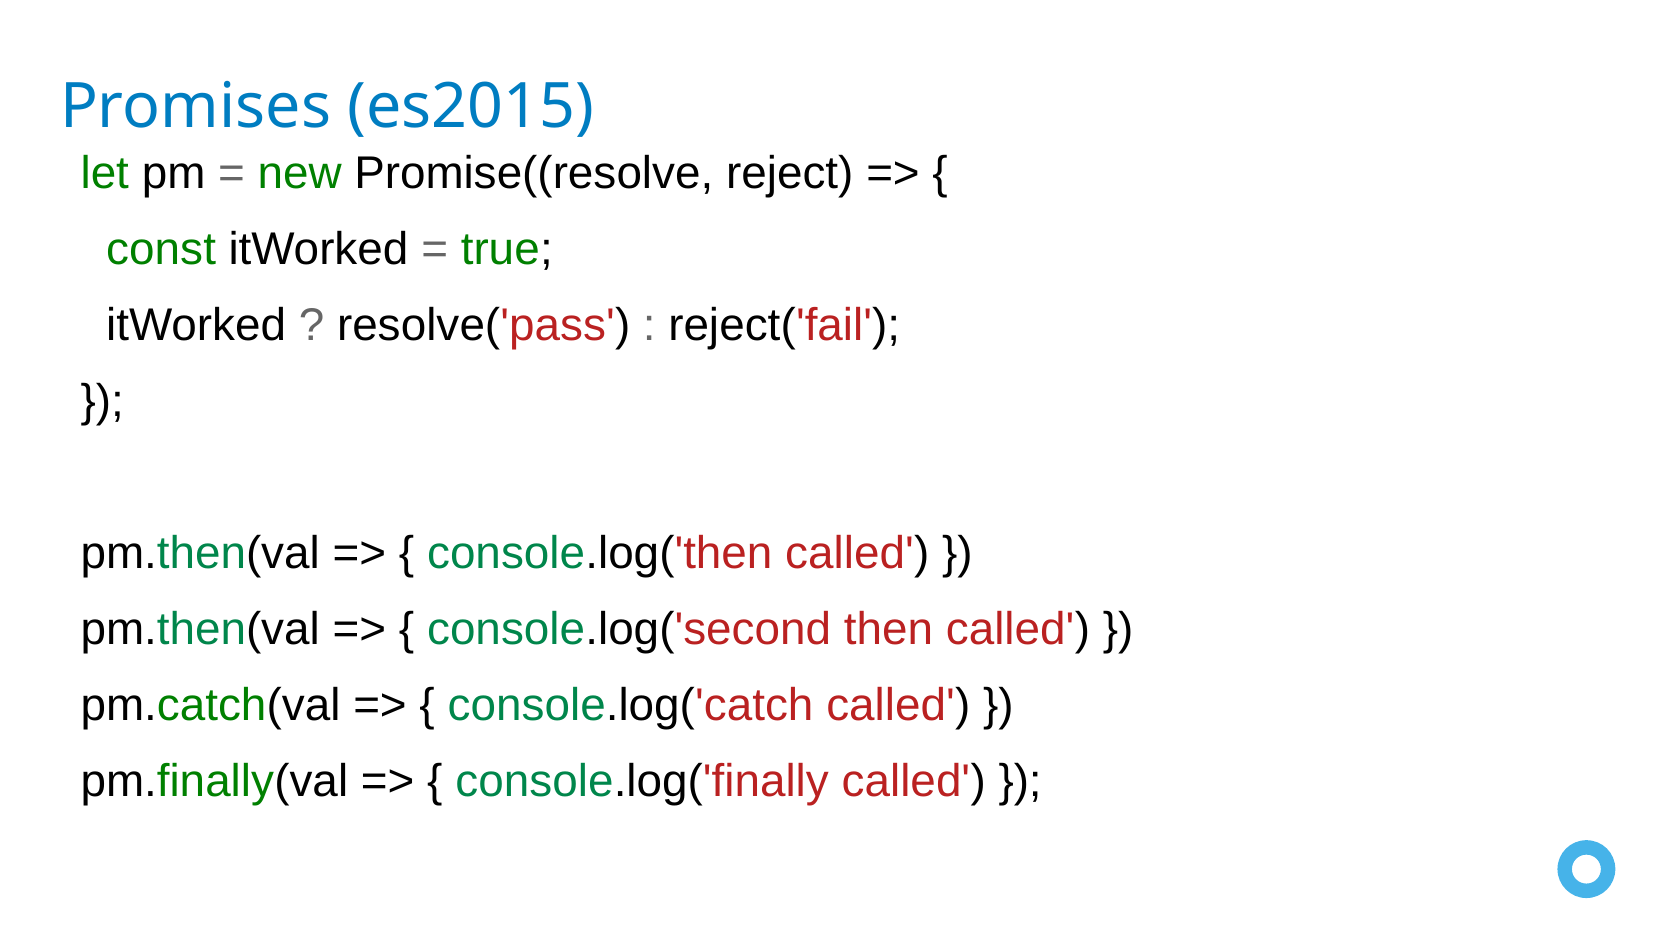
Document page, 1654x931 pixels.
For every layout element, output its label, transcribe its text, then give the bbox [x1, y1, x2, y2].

list Promises (es2015) [45, 57, 1064, 151]
text_box let pm = new Promise((resolve, reject) => { const itWorked = true; itWorked ? resolve('pass') : reject('fail'); }); pm.then(val => { console.log('then called') }) pm.then(val => { console.log('second then called') }) pm.catch(val => { console.log('catch called') }) pm.finally(val => { console.log('finally called') }); [65, 139, 1441, 867]
